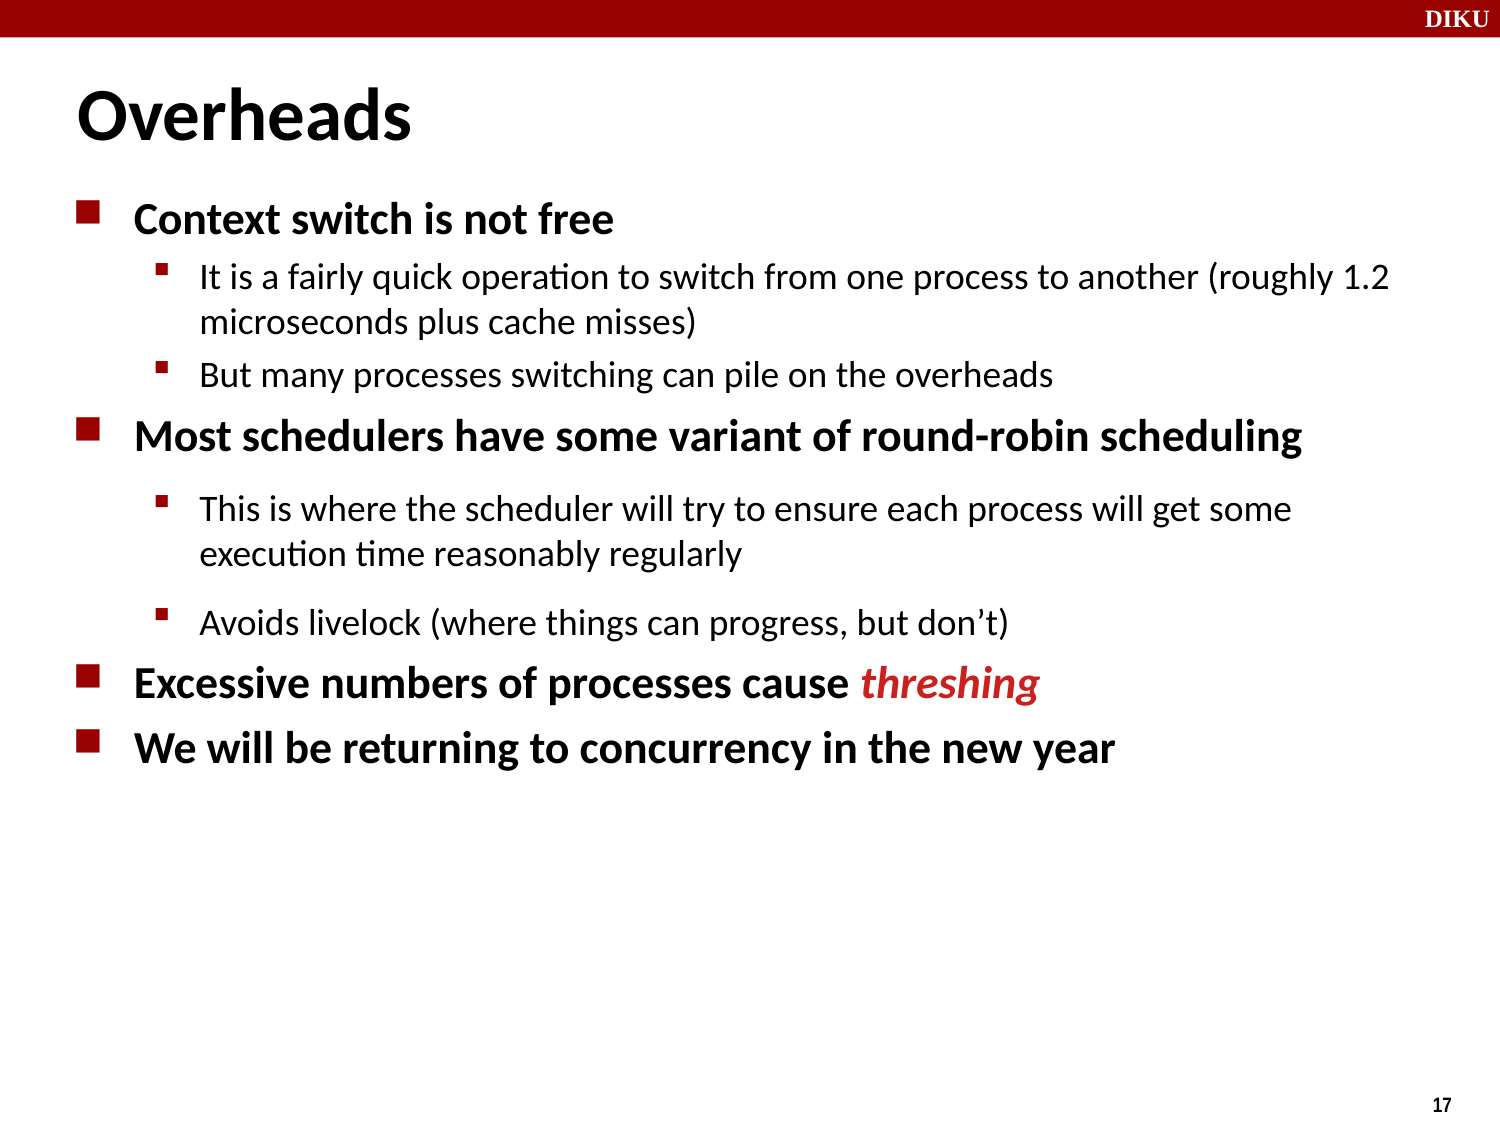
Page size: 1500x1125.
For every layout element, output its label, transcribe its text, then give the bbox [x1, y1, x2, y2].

list Context switch is not free It is a fairly quick operation to switch from one process to another (roughly 1.2 microseconds plus cache misses) But many processes switching can pile on the overheads Most schedulers have some variant of round-robin scheduling This is where the scheduler will try to ensure each process will get some execution time reasonably regularly Avoids livelock (where things can progress, but don’t) Excessive numbers of processes cause threshing We will be returning to concurrency in the new year [62, 181, 1424, 1006]
title Overheads [62, 63, 1021, 158]
